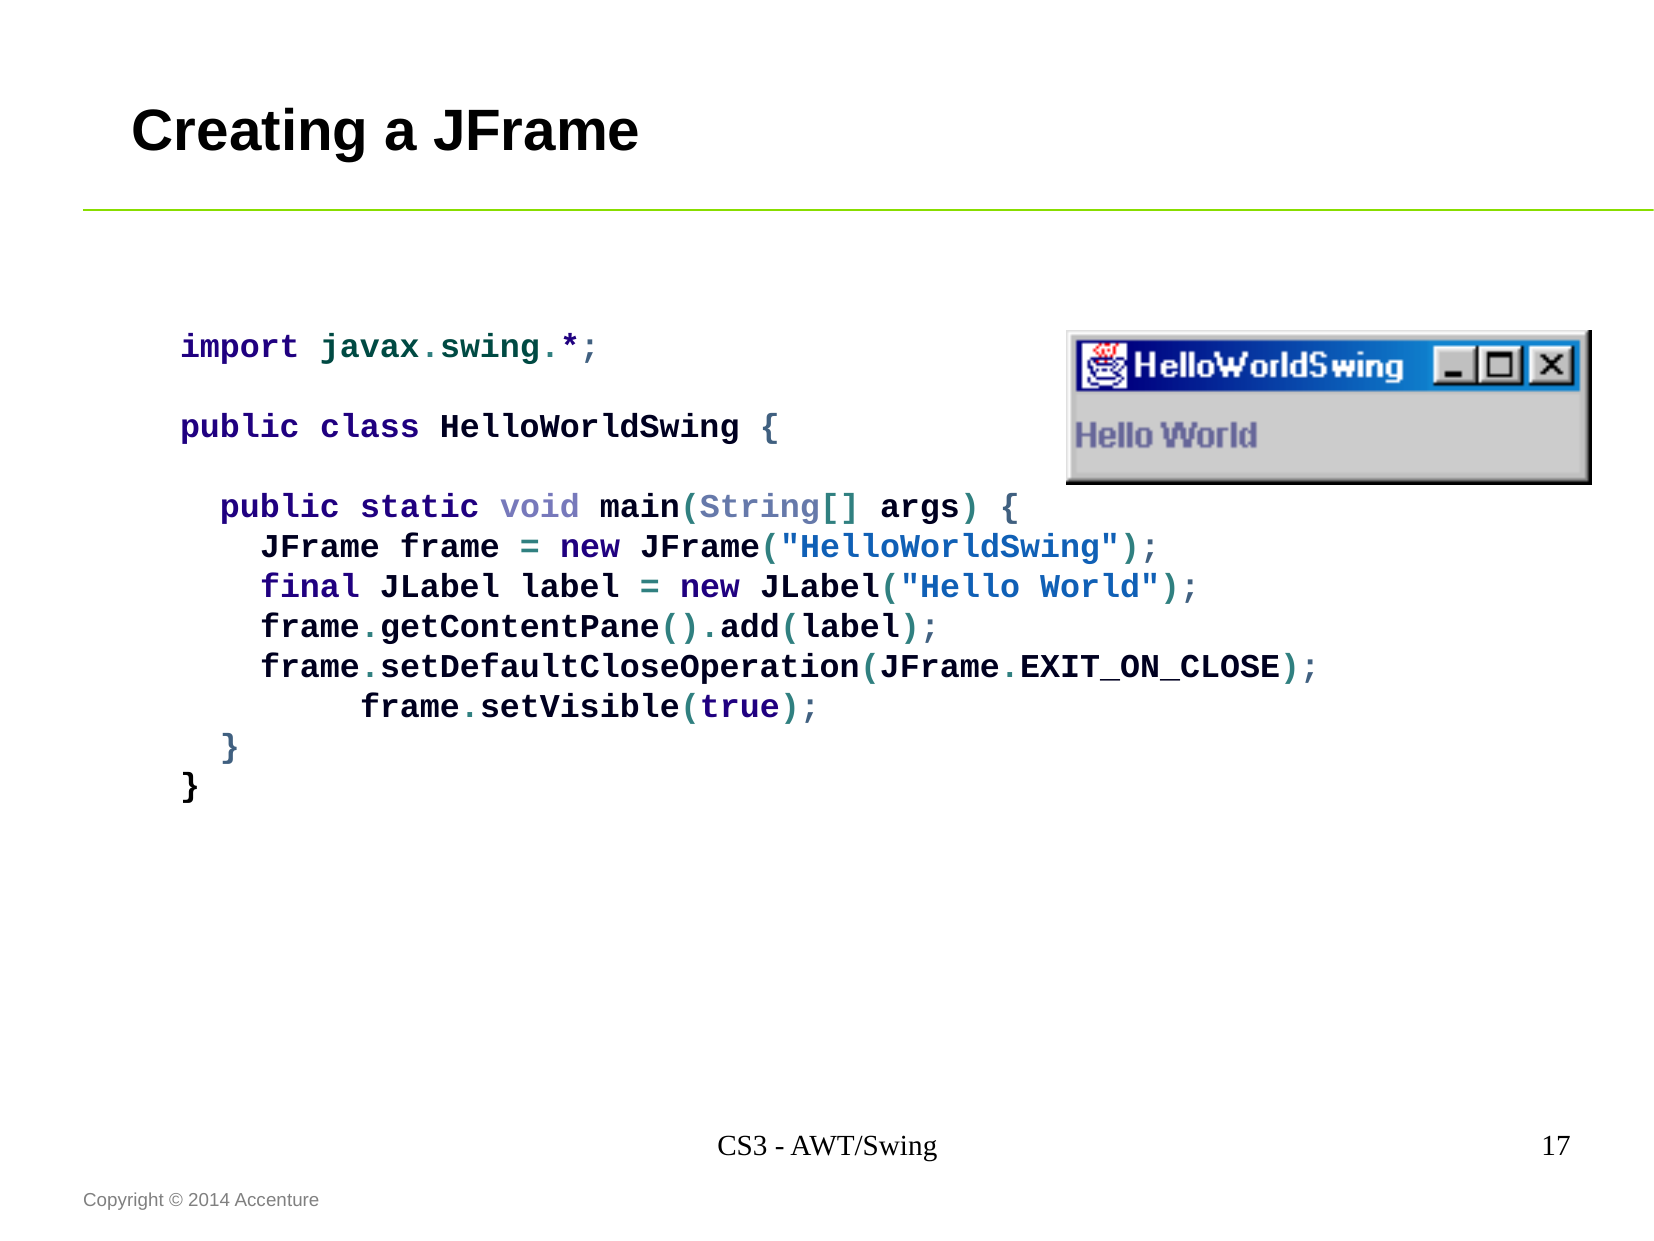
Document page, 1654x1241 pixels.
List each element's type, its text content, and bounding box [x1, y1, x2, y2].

title Creating a JFrame [81, 56, 1654, 199]
text_box import javax.swing.*; public class HelloWorldSwing { public static void main(String[] args) { JFrame frame = new JFrame("HelloWorldSwing"); final JLabel label = new JLabel("Hello World"); frame.getContentPane().add(label); frame.setDefaultCloseOperation(JFrame.EXIT_ON_CLOSE); frame.setVisible(true); } } [165, 316, 1336, 812]
picture [1066, 330, 1592, 486]
